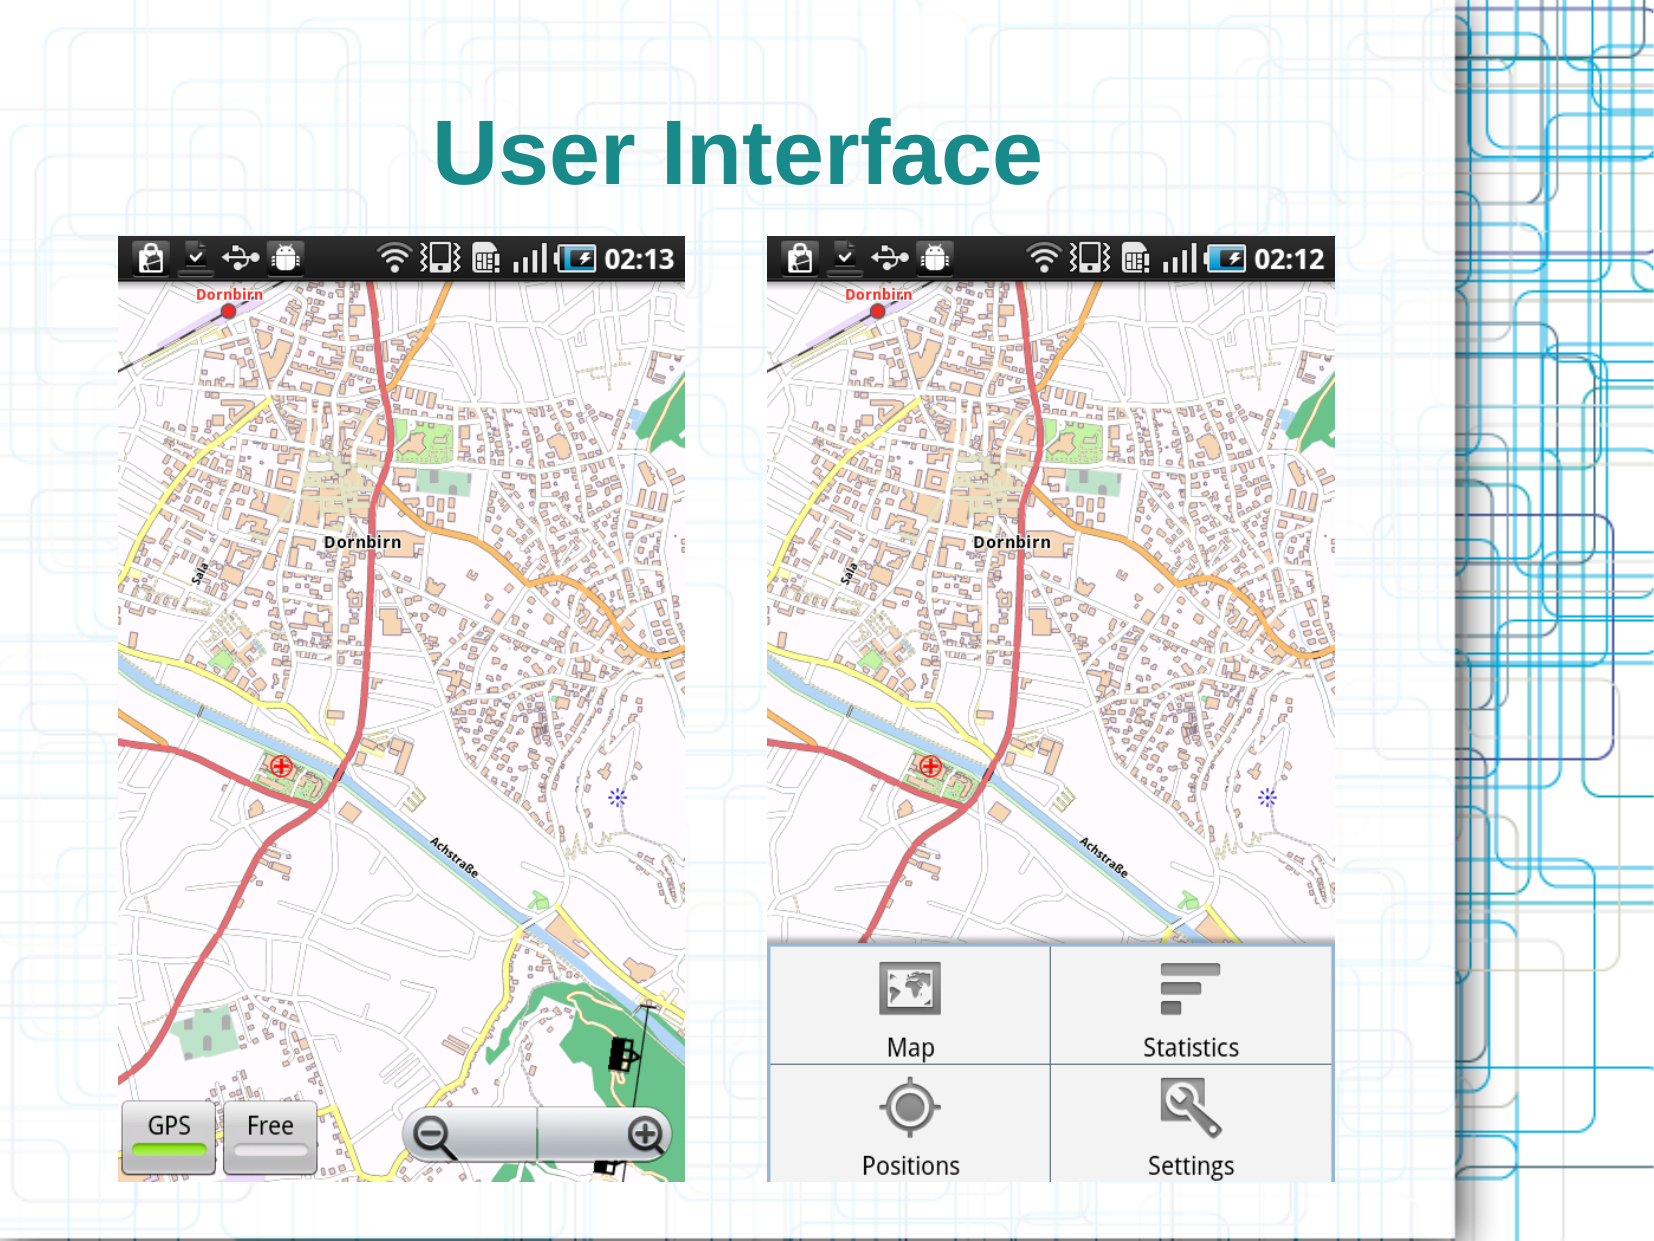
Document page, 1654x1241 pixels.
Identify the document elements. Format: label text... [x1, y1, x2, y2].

picture [0, 0, 1654, 1241]
title User Interface [59, 49, 1418, 257]
